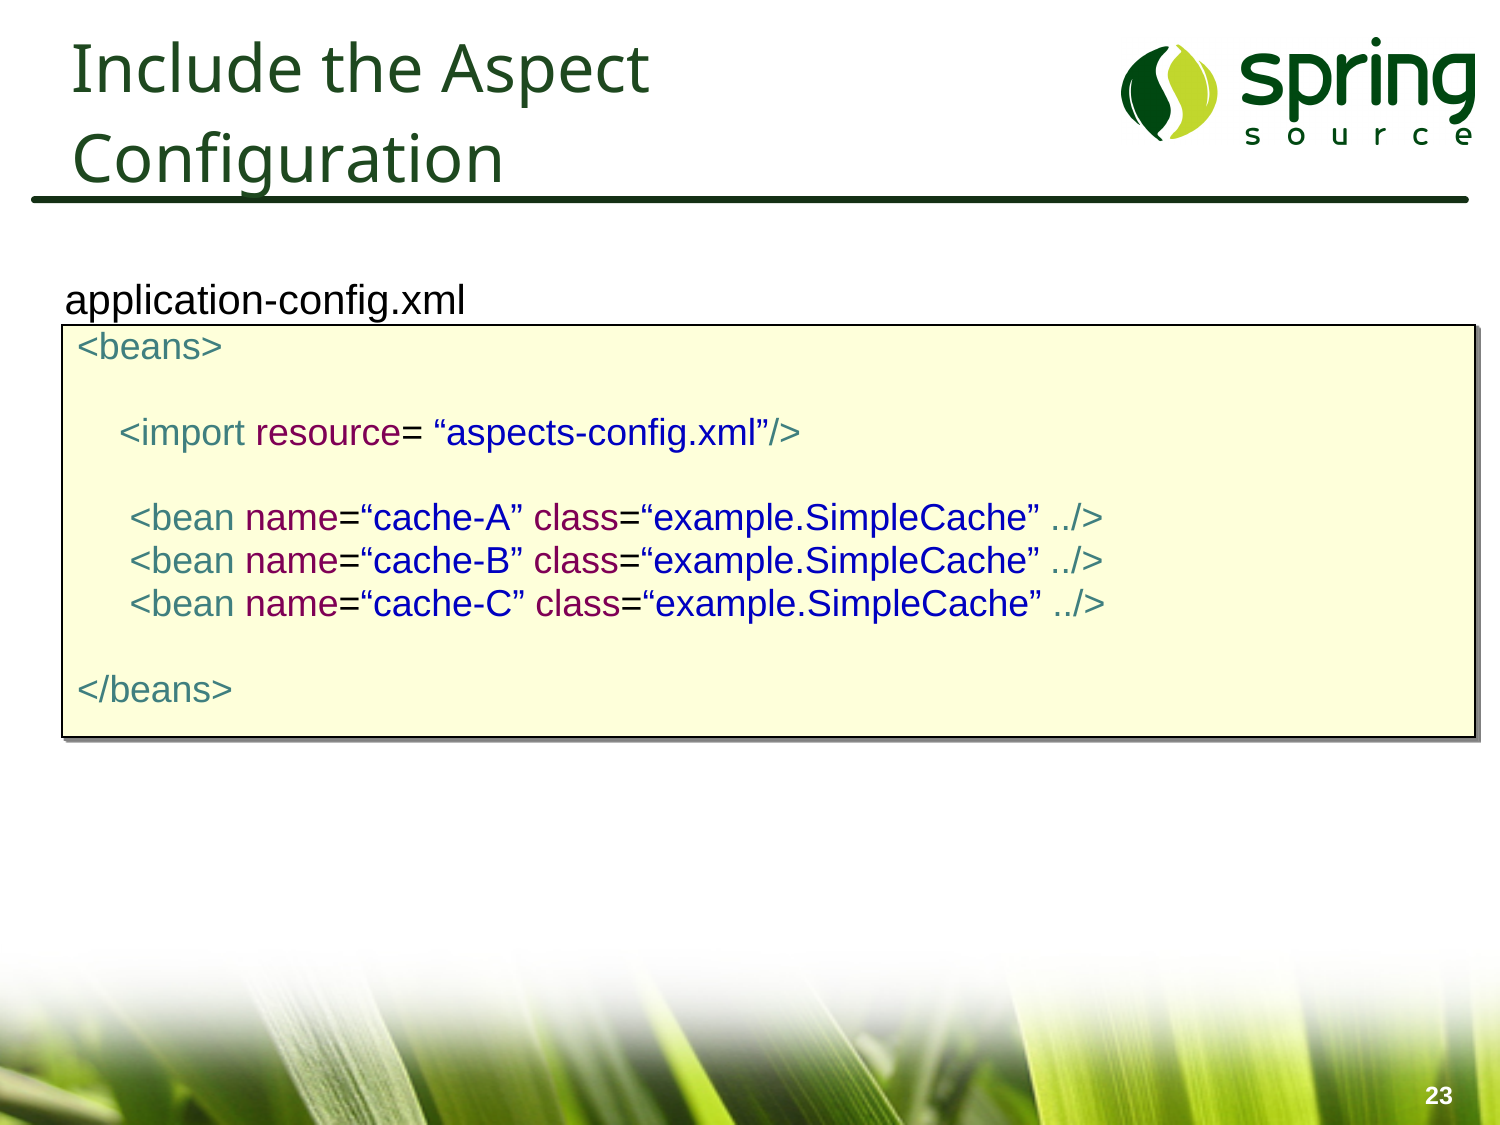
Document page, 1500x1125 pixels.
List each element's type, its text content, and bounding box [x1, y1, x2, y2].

text_box <beans> <import resource= “aspects-config.xml”/> <bean name=“cache-A” class=“example.SimpleCache” ../> <bean name=“cache-B” class=“example.SimpleCache” ../> <bean name=“cache-C” class=“example.SimpleCache” ../> </beans> [62, 324, 1475, 738]
title Include the Aspect Configuration [56, 13, 1089, 191]
picture [1121, 37, 1475, 145]
text_box application-config.xml [49, 268, 482, 331]
picture [0, 944, 1500, 1125]
